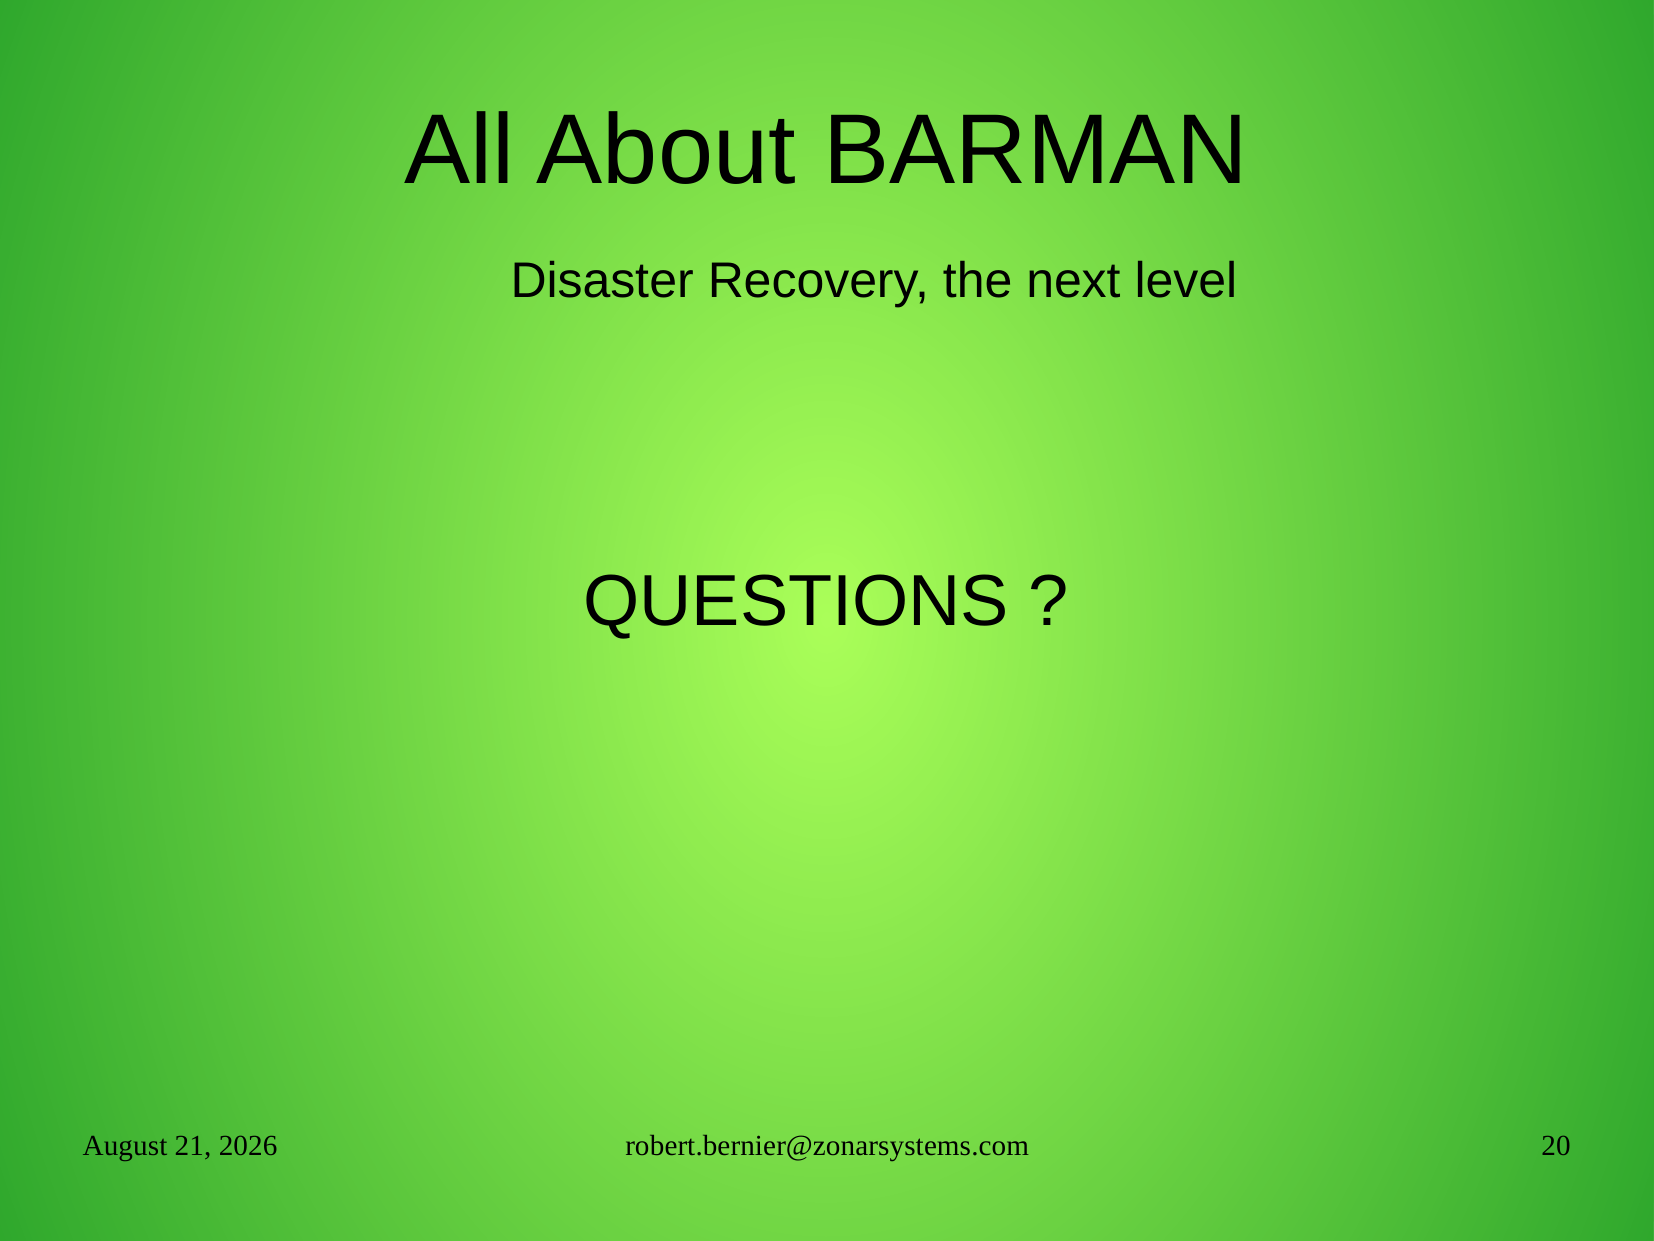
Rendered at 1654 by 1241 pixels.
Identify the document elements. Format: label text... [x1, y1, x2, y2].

title Disaster Recovery, the next level [413, 236, 1335, 325]
list QUESTIONS ? [82, 334, 1571, 1054]
title All About BARMAN [82, 47, 1571, 252]
